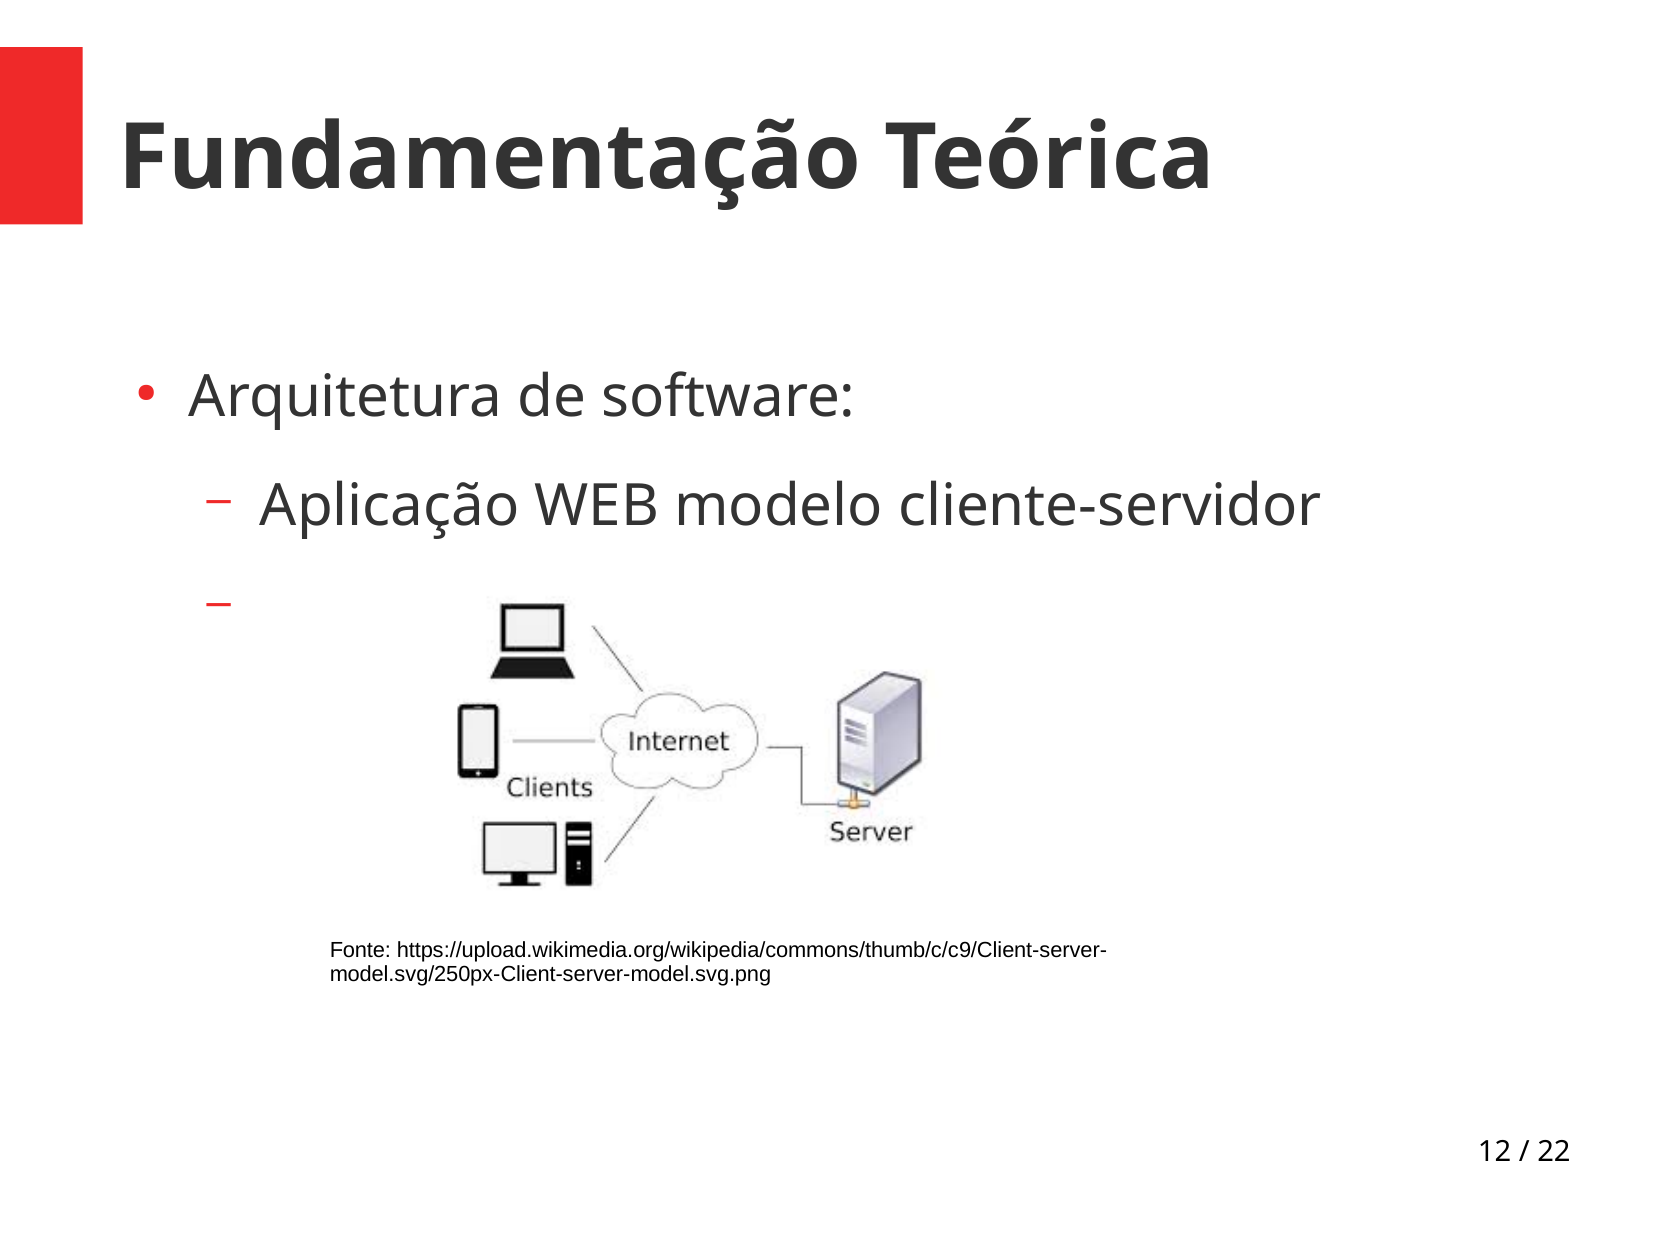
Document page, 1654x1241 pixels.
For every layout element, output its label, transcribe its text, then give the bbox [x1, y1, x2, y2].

list Arquitetura de software: Aplicação WEB modelo cliente-servidor [118, 354, 1536, 1074]
title Fundamentação Teórica [118, 49, 1571, 257]
picture [414, 582, 946, 901]
text_box Fonte: https://upload.wikimedia.org/wikipedia/commons/thumb/c/c9/Client-server-model.svg/250px-Client-server-model.svg.png [315, 930, 1156, 1028]
